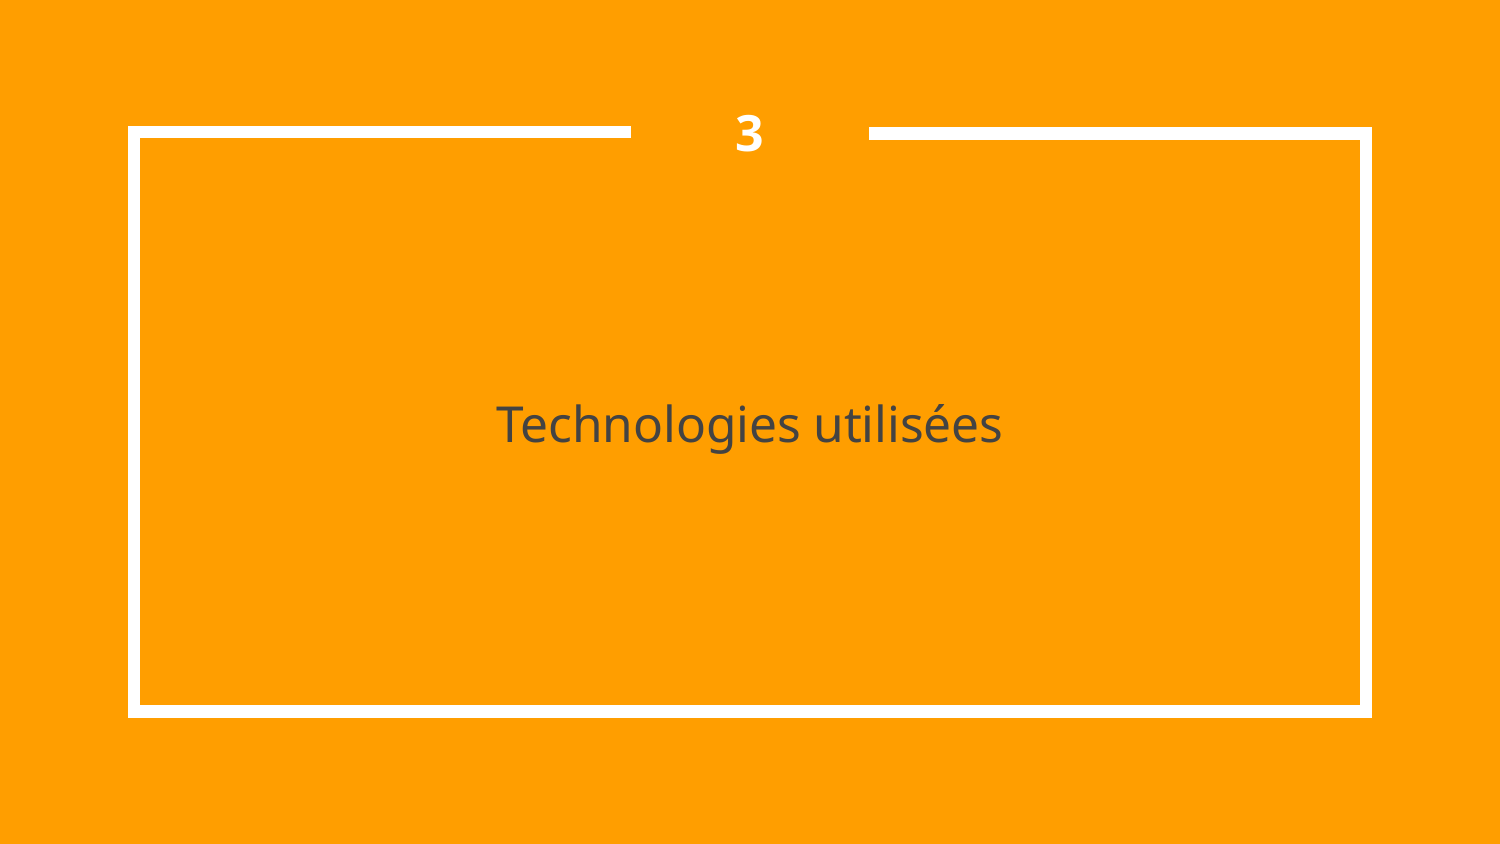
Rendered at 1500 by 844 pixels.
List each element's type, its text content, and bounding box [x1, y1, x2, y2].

title Technologies utilisées [317, 376, 1183, 468]
text_box 3 [633, 86, 867, 177]
